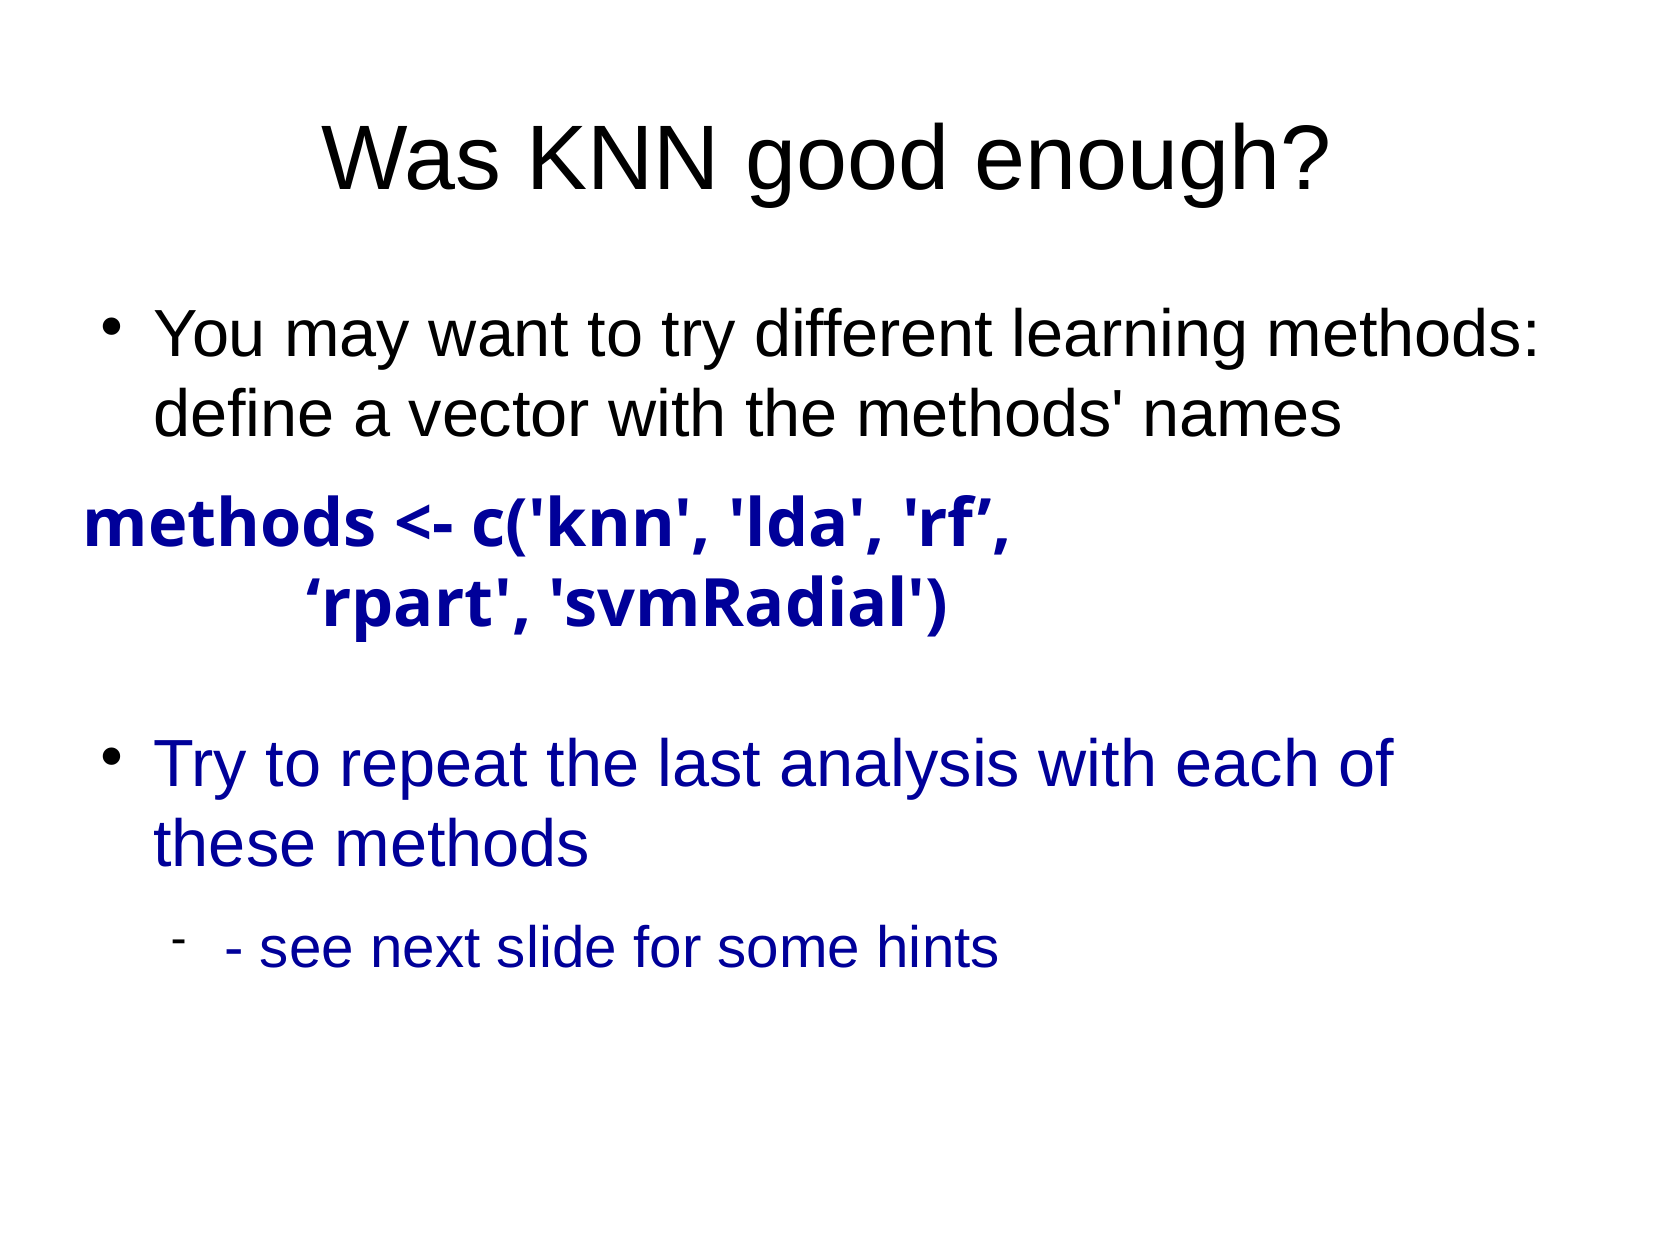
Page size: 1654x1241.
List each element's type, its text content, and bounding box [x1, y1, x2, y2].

text_box You may want to try different learning methods: define a vector with the methods' names methods <- c('knn', 'lda', 'rf’, ‘rpart', 'svmRadial') Try to repeat the last analysis with each of these methods - see next slide for some hints [82, 290, 1571, 1087]
text_box Was KNN good enough? [82, 49, 1571, 257]
